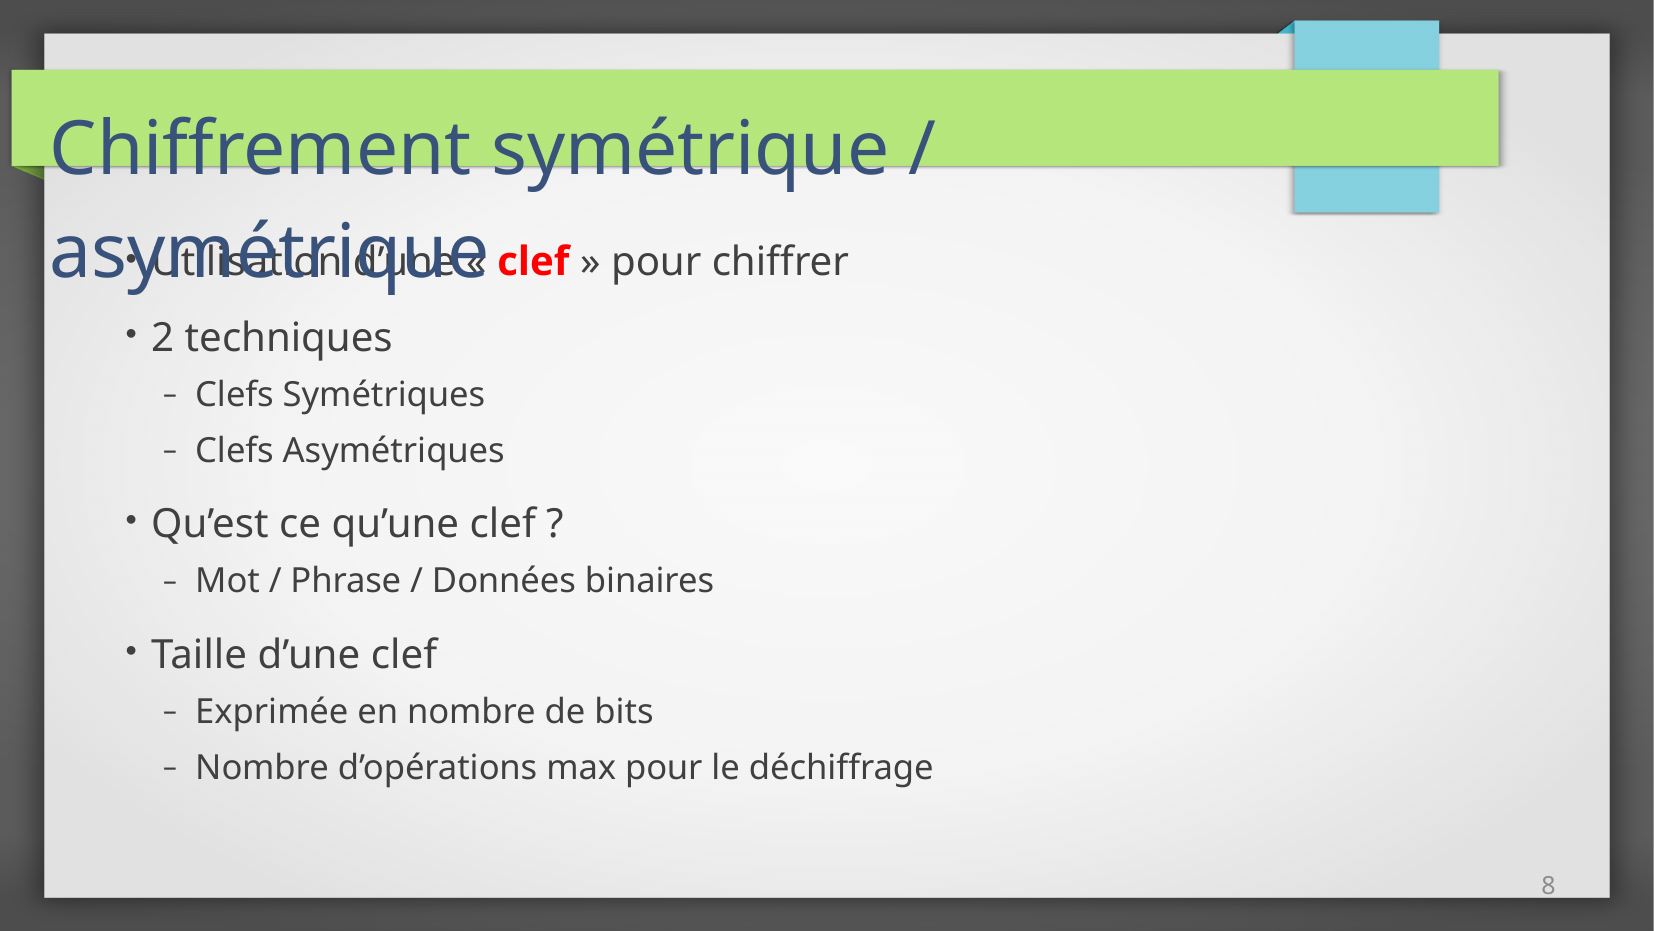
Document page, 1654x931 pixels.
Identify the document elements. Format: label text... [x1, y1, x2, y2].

text_box Chiffrement symétrique / asymétrique [35, 87, 1241, 178]
picture [0, 0, 1654, 931]
text_box Utilisation d’une « clef » pour chiffrer 2 techniques Clefs Symétriques Clefs Asymétriques Qu’est ce qu’une clef ? Mot / Phrase / Données binaires Taille d’une clef Exprimée en nombre de bits Nombre d’opérations max pour le déchiffrage [110, 229, 1506, 798]
text_box <numéro> [1184, 862, 1571, 912]
